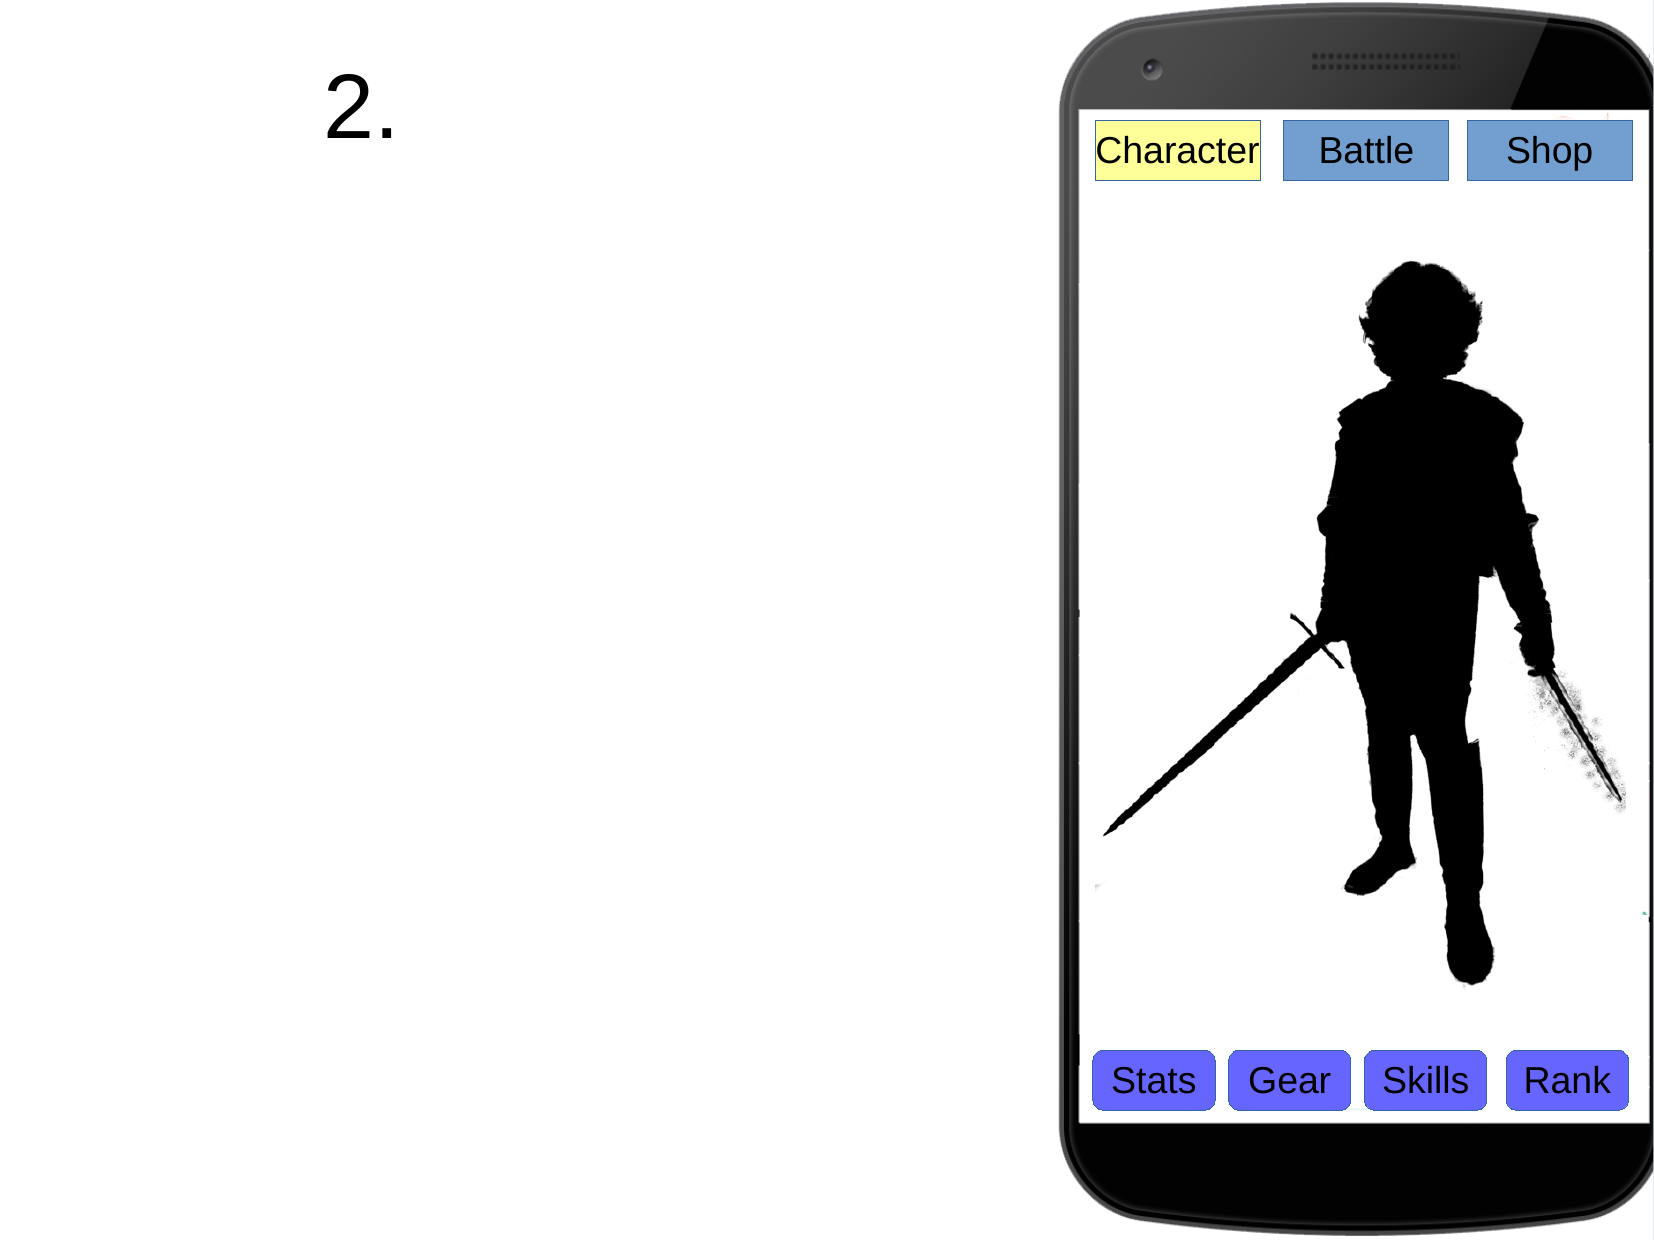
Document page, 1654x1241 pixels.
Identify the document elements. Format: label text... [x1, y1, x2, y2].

text_box Skills [1364, 1050, 1487, 1111]
title 2. [0, 2, 751, 211]
text_box Stats [1092, 1050, 1216, 1111]
text_box Shop [1467, 120, 1633, 181]
text_box Rank [1506, 1050, 1629, 1111]
text_box Battle [1283, 120, 1449, 181]
text_box Character [1095, 120, 1261, 181]
picture [1037, 0, 1654, 1241]
text_box Gear [1228, 1050, 1351, 1111]
